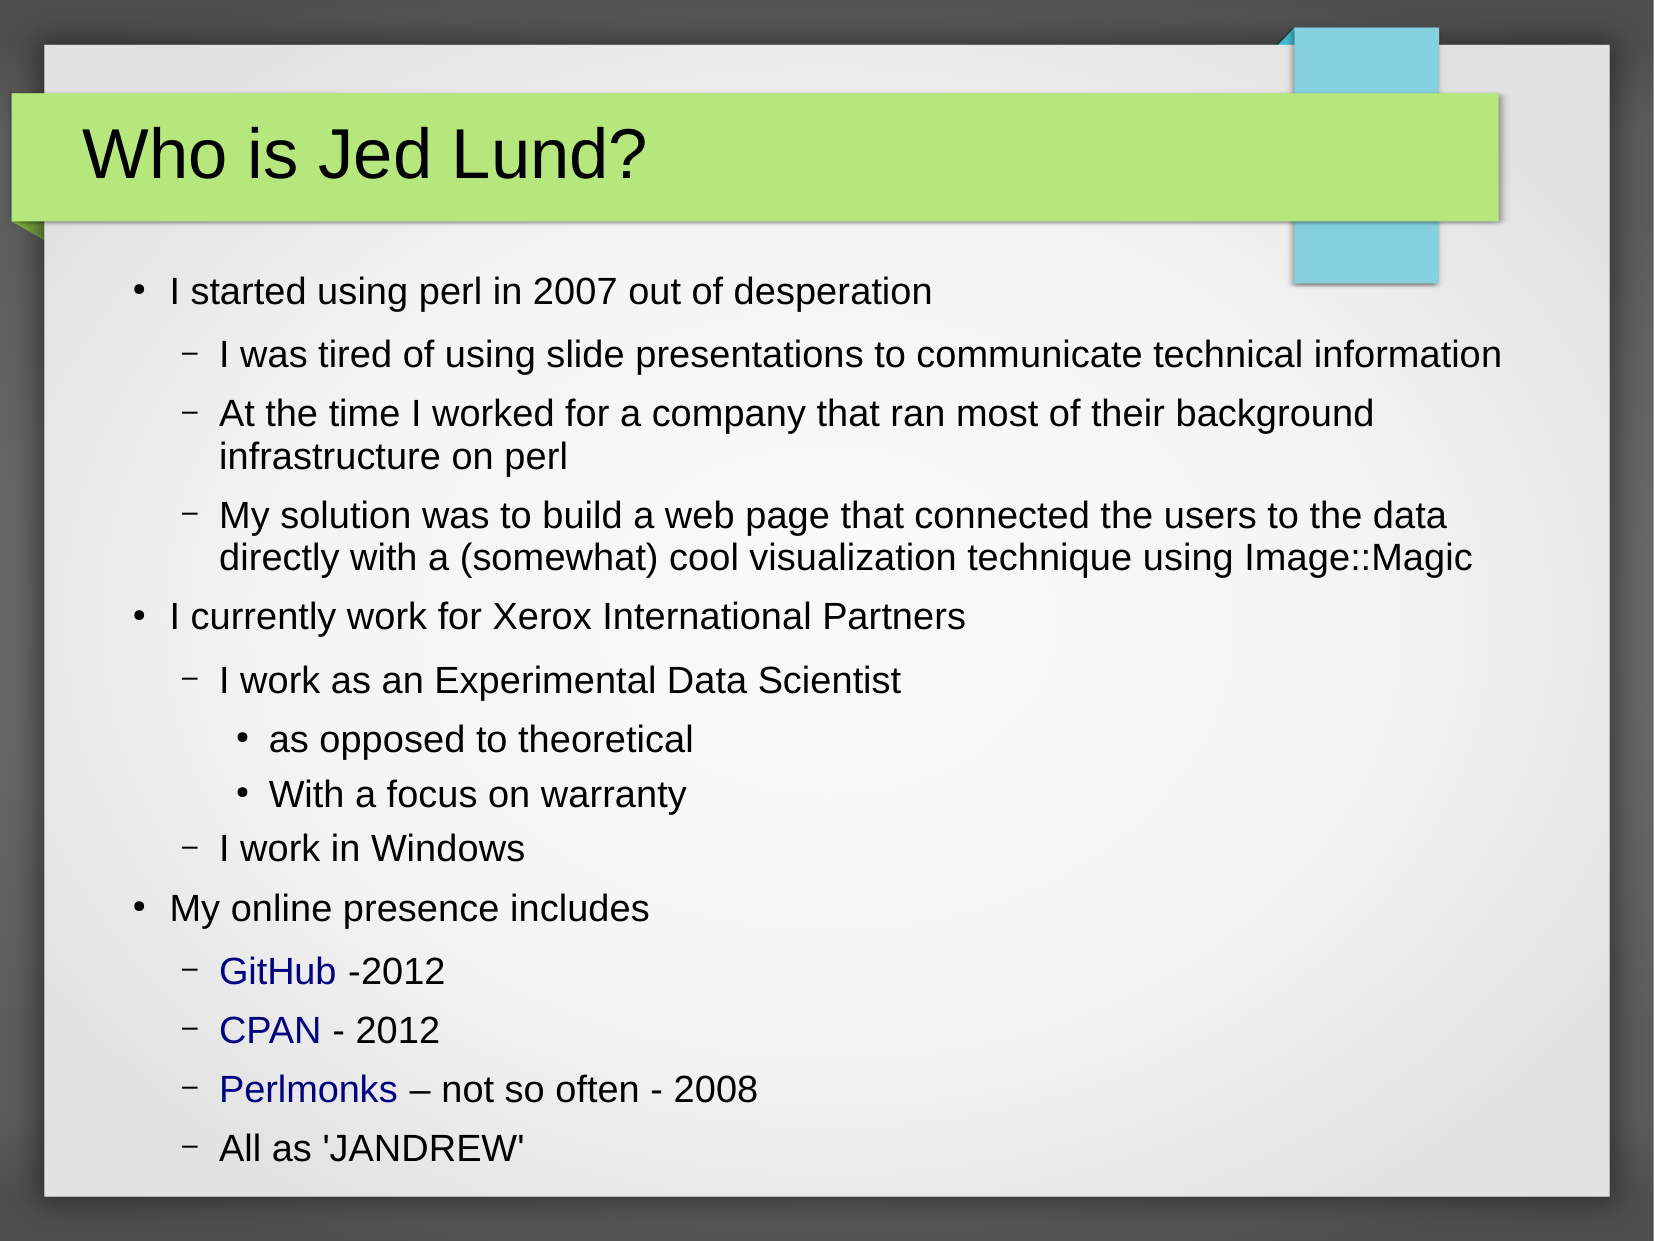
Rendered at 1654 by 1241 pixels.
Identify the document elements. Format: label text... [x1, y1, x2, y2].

title Who is Jed Lund? [82, 94, 1264, 213]
picture [0, 0, 1654, 1241]
list I started using perl in 2007 out of desperation I was tired of using slide presentations to communicate technical information At the time I worked for a company that ran most of their background infrastructure on perl My solution was to build a web page that connected the users to the data directly with a (somewhat) cool visualization technique using Image::Magic I currently work for Xerox International Partners I work as an Experimental Data Scientist as opposed to theoretical With a focus on warranty I work in Windows My online presence includes GitHub -2012 CPAN - 2012 Perlmonks – not so often - 2008 All as 'JANDREW' [120, 270, 1531, 1171]
